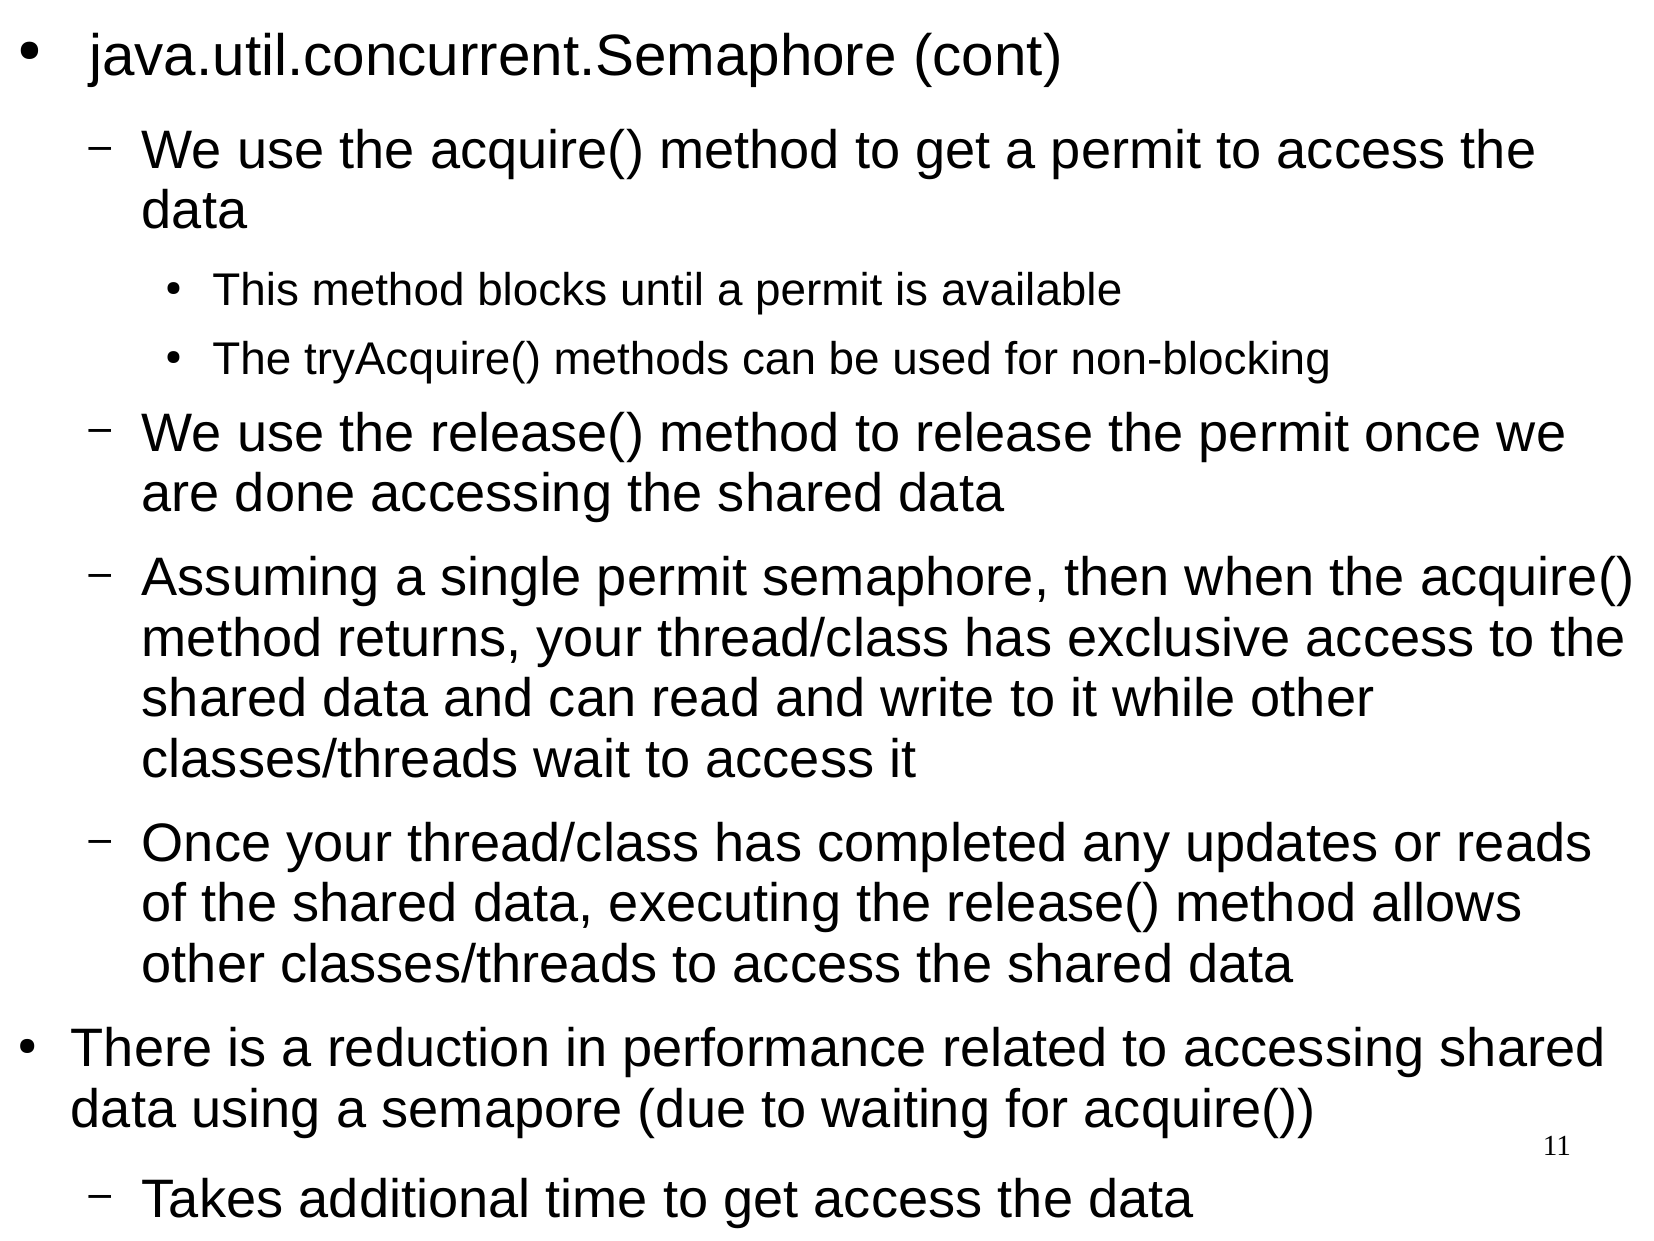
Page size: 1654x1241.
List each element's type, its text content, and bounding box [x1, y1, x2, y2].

list java.util.concurrent.Semaphore (cont) We use the acquire() method to get a permit to access the data This method blocks until a permit is available The tryAcquire() methods can be used for non-blocking We use the release() method to release the permit once we are done accessing the shared data Assuming a single permit semaphore, then when the acquire() method returns, your thread/class has exclusive access to the shared data and can read and write to it while other classes/threads wait to access it Once your thread/class has completed any updates or reads of the shared data, executing the release() method allows other classes/threads to access the shared data There is a reduction in performance related to accessing shared data using a semapore (due to waiting for acquire()) Takes additional time to get access the data [0, 15, 1654, 1239]
